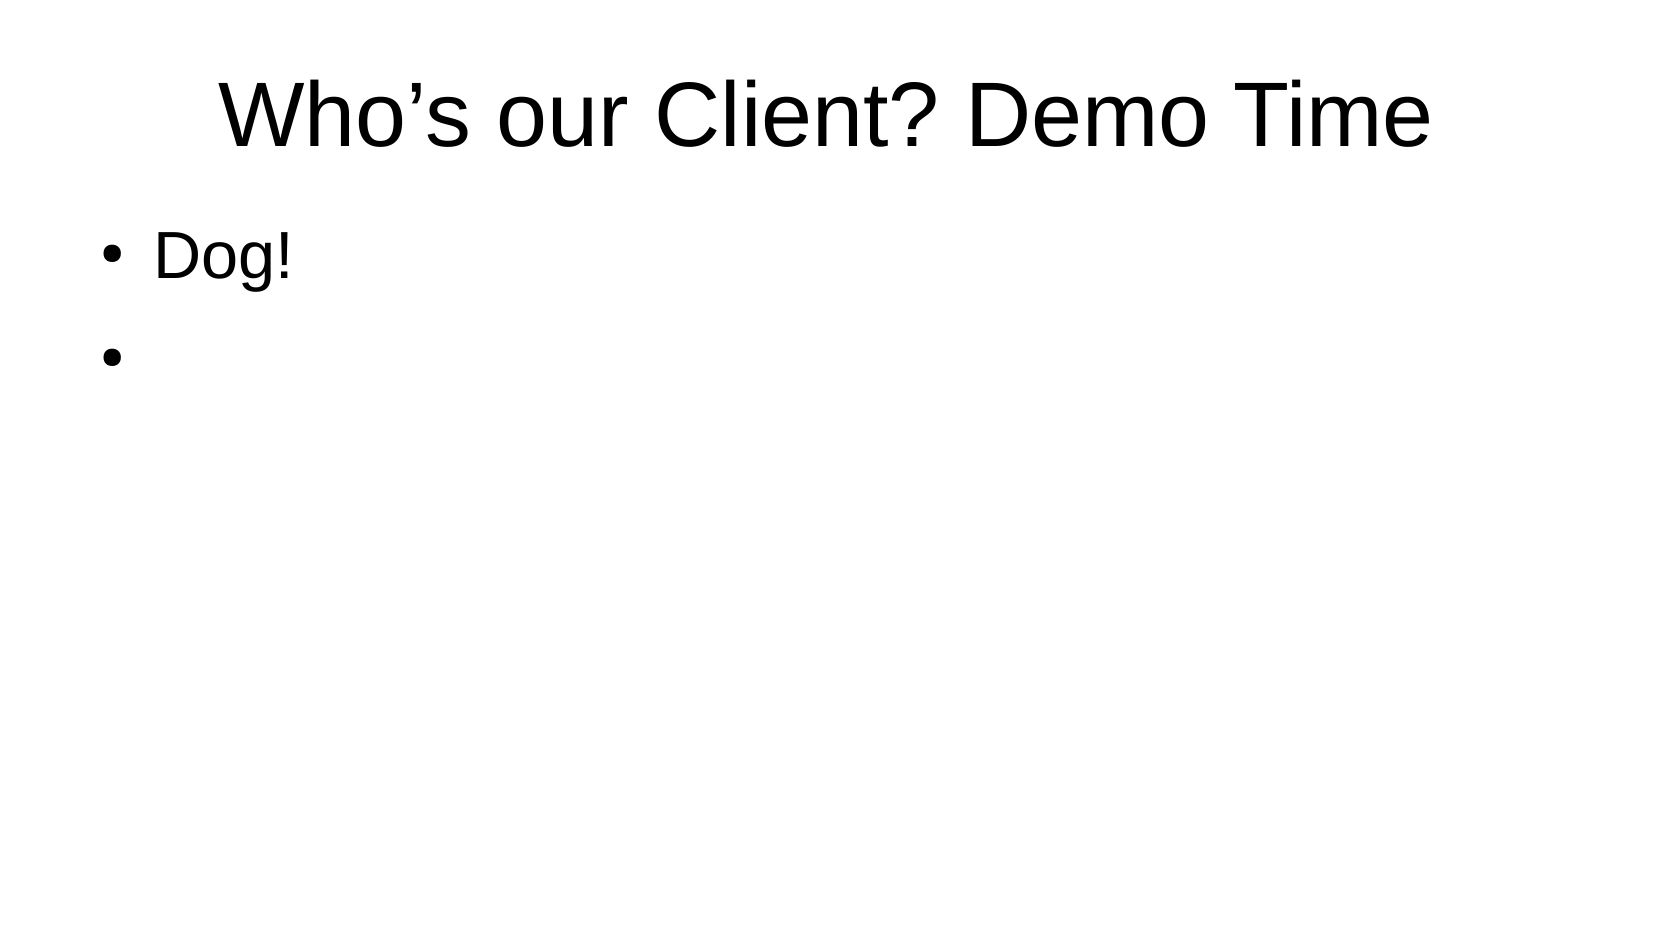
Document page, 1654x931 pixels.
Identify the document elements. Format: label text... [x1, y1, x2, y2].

list Dog! [82, 217, 1571, 758]
title Who’s our Client? Demo Time [82, 37, 1571, 193]
